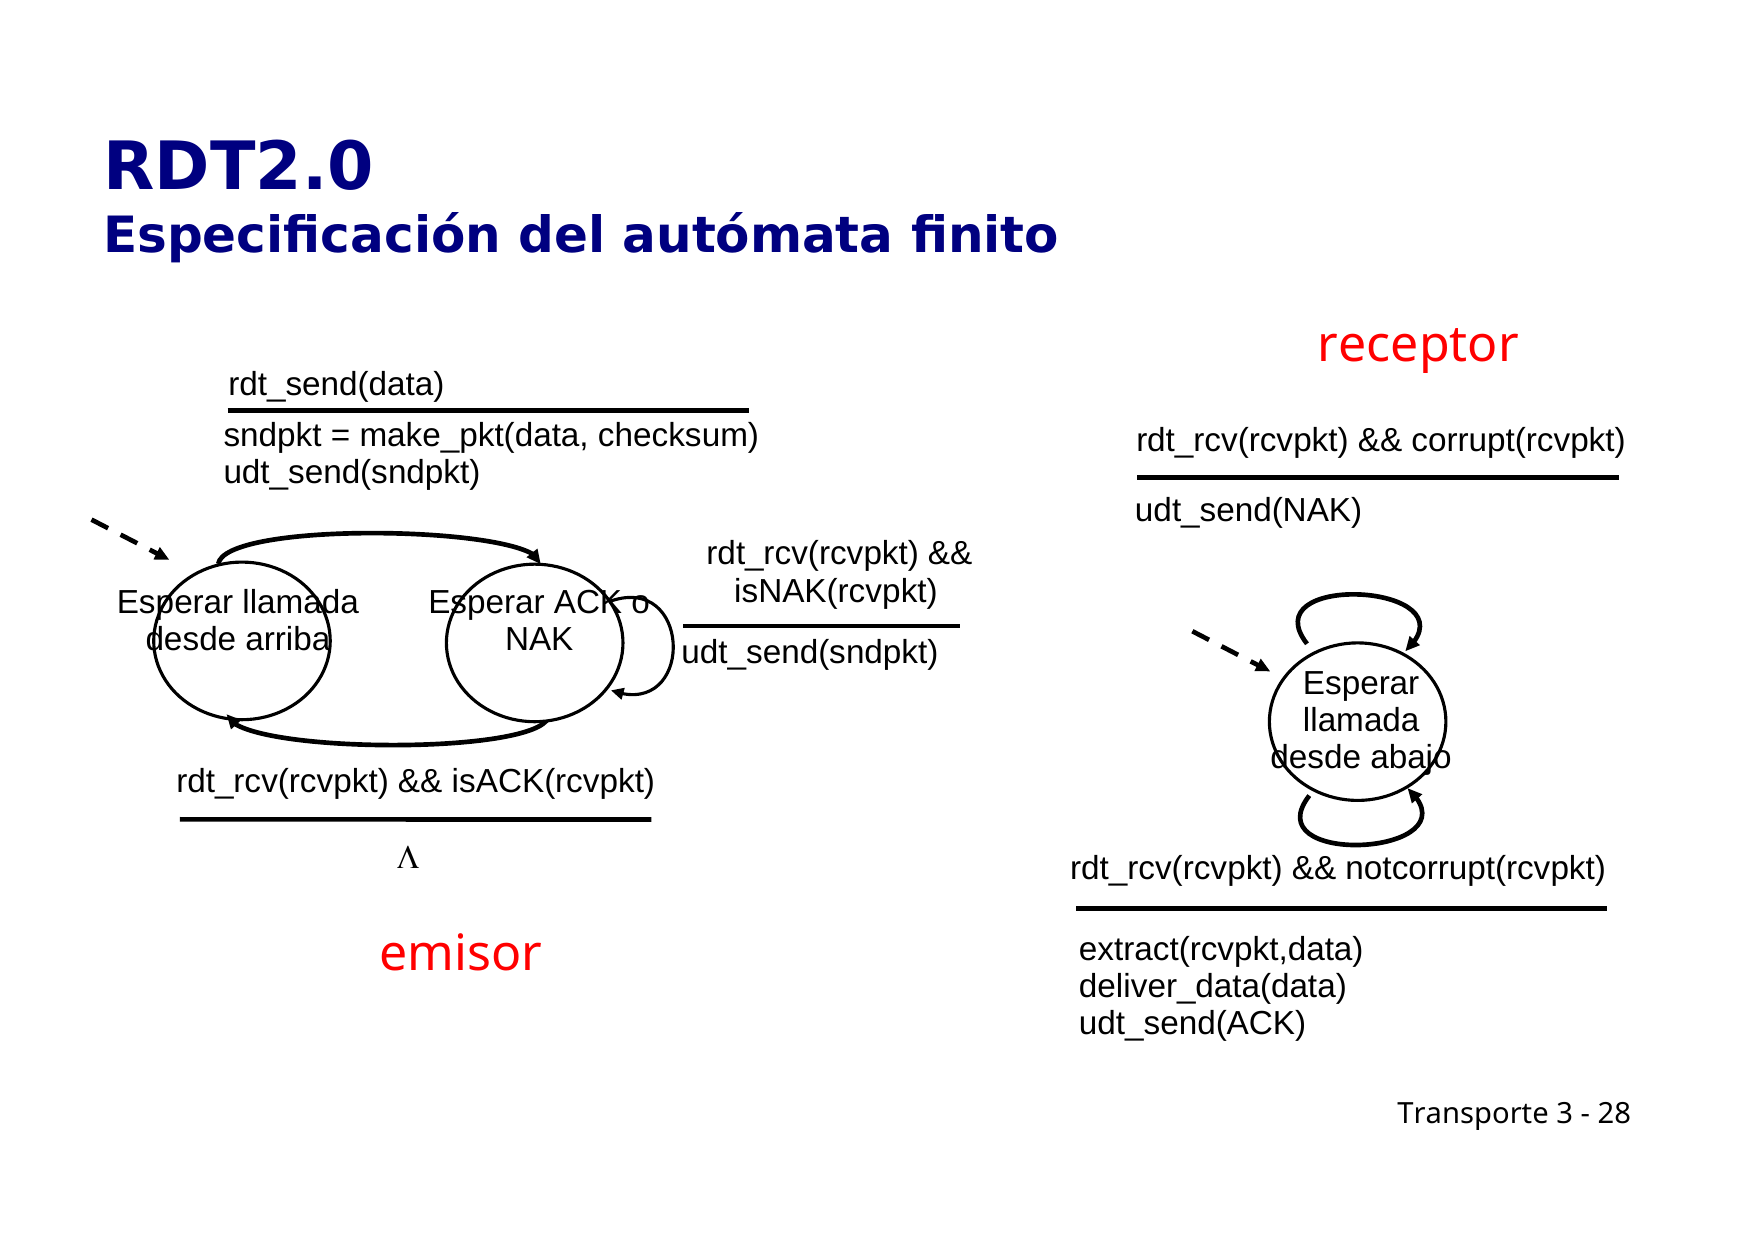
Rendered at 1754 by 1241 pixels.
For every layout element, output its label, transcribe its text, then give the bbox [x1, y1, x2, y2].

text_box rdt_rcv(rcvpkt) && corrupt(rcvpkt) [1121, 414, 1675, 451]
text_box [1308, 642, 1407, 656]
text_box receptor [1303, 300, 1534, 385]
text_box [1393, 757, 1402, 766]
text_box emisor [364, 909, 558, 993]
text_box [1411, 759, 1420, 766]
text_box Esperar ACK o NAK [385, 575, 694, 676]
text_box rdt_rcv(rcvpkt) && notcorrupt(rcvpkt) [1055, 841, 1699, 957]
text_box extract(rcvpkt,data) deliver_data(data) udt_send(ACK) [1064, 957, 1684, 1025]
text_box Esperar llamada desde abajo [1253, 656, 1469, 757]
text_box [193, 562, 291, 575]
text_box rdt_send(data) [213, 357, 618, 428]
text_box sndpkt = make_pkt(data, checksum) udt_send(sndpkt) [208, 408, 862, 475]
text_box [454, 676, 615, 722]
text_box [1430, 757, 1435, 767]
text_box rdt_rcv(rcvpkt) && isNAK(rcvpkt) [691, 527, 1066, 631]
text_box [1286, 757, 1427, 801]
text_box [1374, 759, 1383, 766]
title RDT2.0 Especificación del autómata finito [88, 95, 1654, 298]
text_box [490, 564, 580, 575]
text_box [162, 676, 322, 720]
text_box rdt_rcv(rcvpkt) && isACK(rcvpkt) [161, 754, 684, 802]
text_box  [381, 837, 435, 884]
text_box udt_send(sndpkt) [666, 631, 983, 692]
text_box [1328, 757, 1337, 766]
text_box udt_send(NAK) [1120, 483, 1648, 514]
text_box Esperar llamada desde arriba [84, 575, 385, 676]
